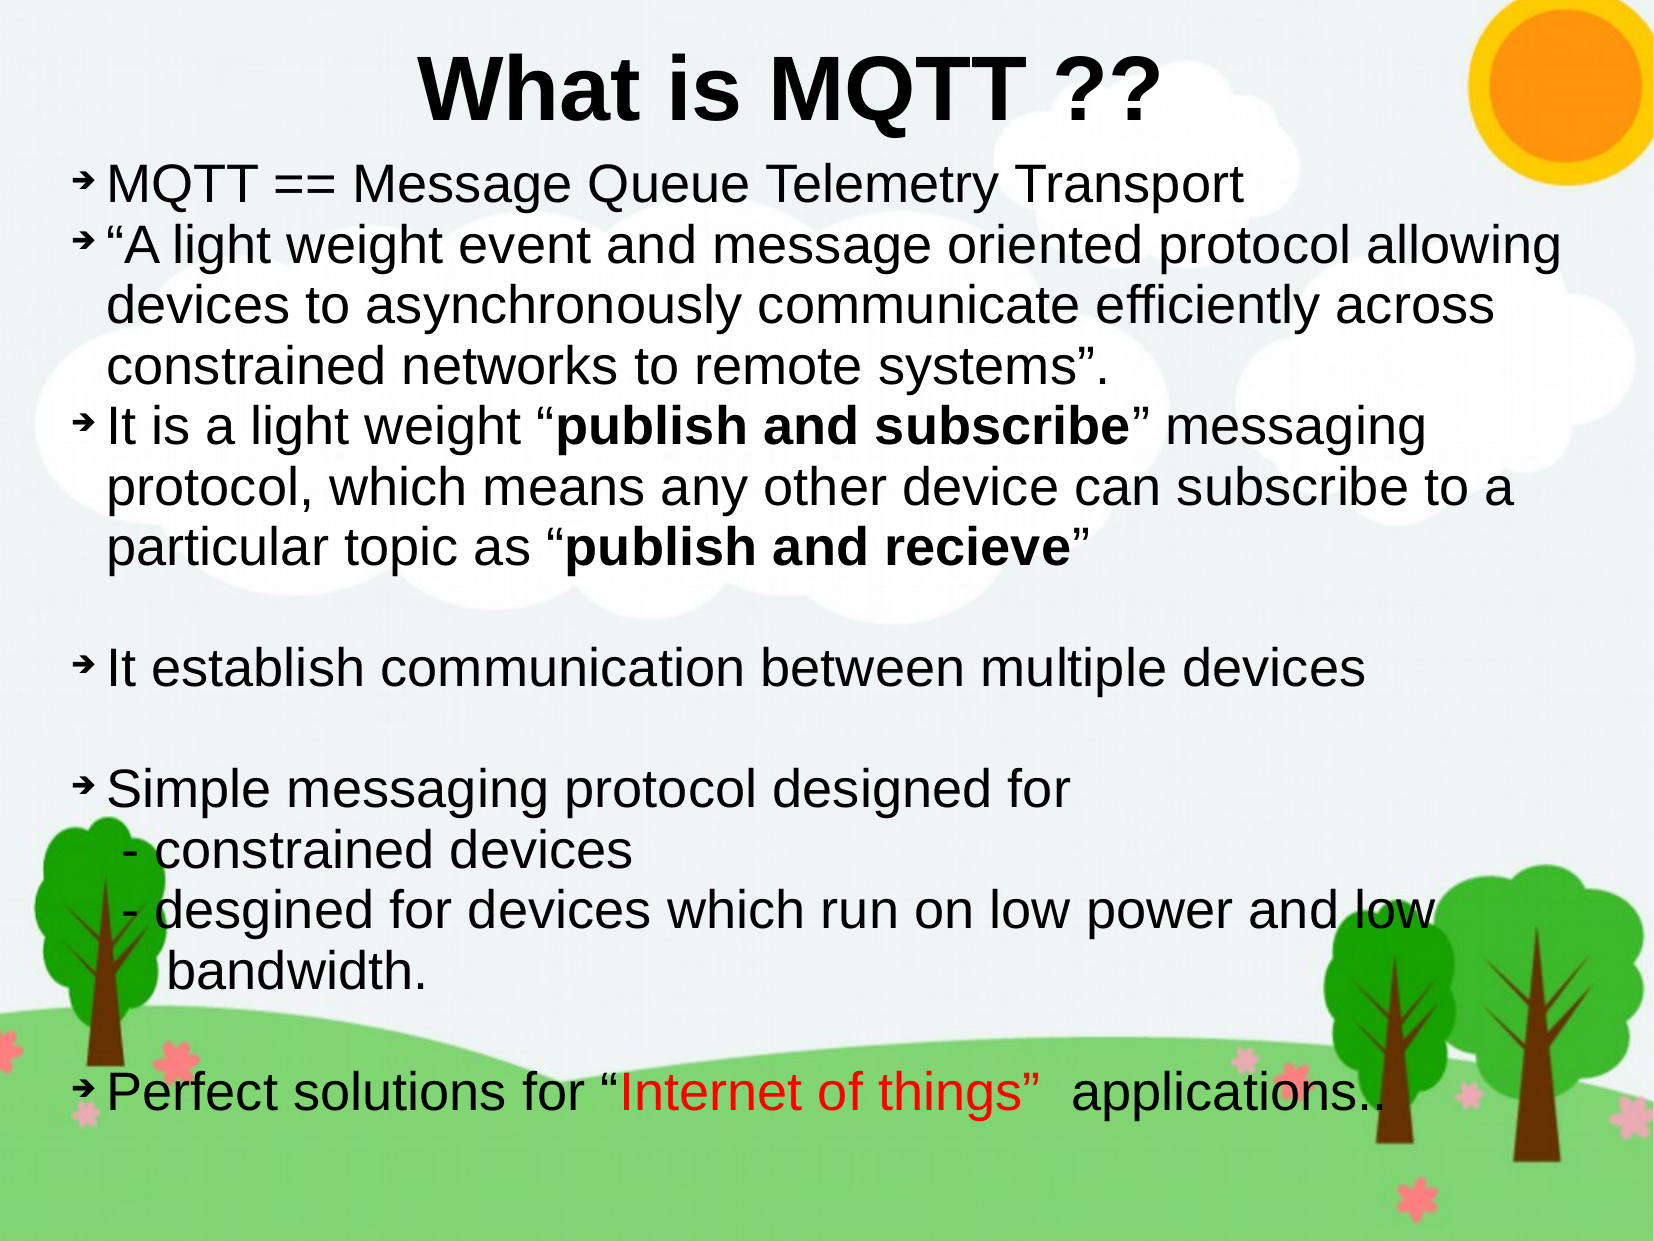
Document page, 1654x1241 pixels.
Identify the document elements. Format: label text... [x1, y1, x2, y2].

subtitle MQTT == Message Queue Telemetry Transport “A light weight event and message oriented protocol allowing devices to asynchronously communicate efficiently across constrained networks to remote systems”. It is a light weight “publish and subscribe” messaging protocol, which means any other device can subscribe to a particular topic as “publish and recieve” It establish communication between multiple devices Simple messaging protocol designed for - constrained devices - desgined for devices which run on low power and low bandwidth. Perfect solutions for “Internet of things” applications.. [70, 153, 1583, 1170]
picture [0, 0, 1654, 1241]
title What is MQTT ?? [82, 0, 1501, 153]
